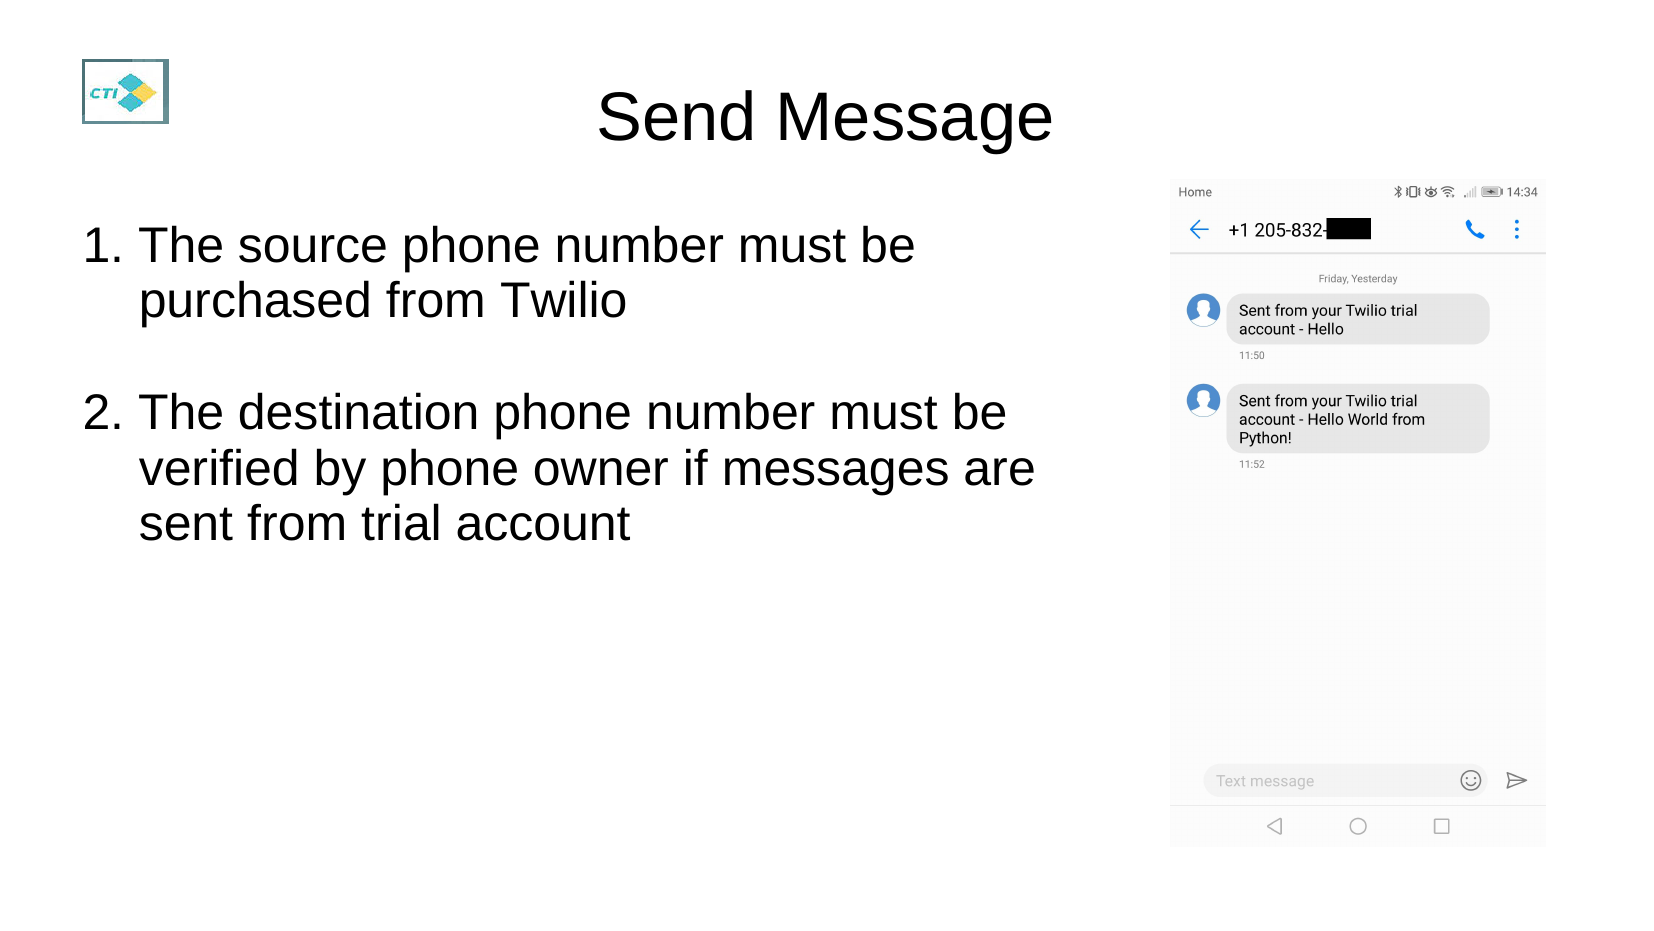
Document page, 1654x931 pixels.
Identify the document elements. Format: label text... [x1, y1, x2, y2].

text_box 1. The source phone number must be purchased from Twilio 2. The destination phone number must be verified by phone owner if messages are sent from trial account [82, 217, 1126, 811]
title Send Message [82, 36, 1569, 191]
picture [1170, 179, 1546, 847]
picture [82, 59, 169, 124]
